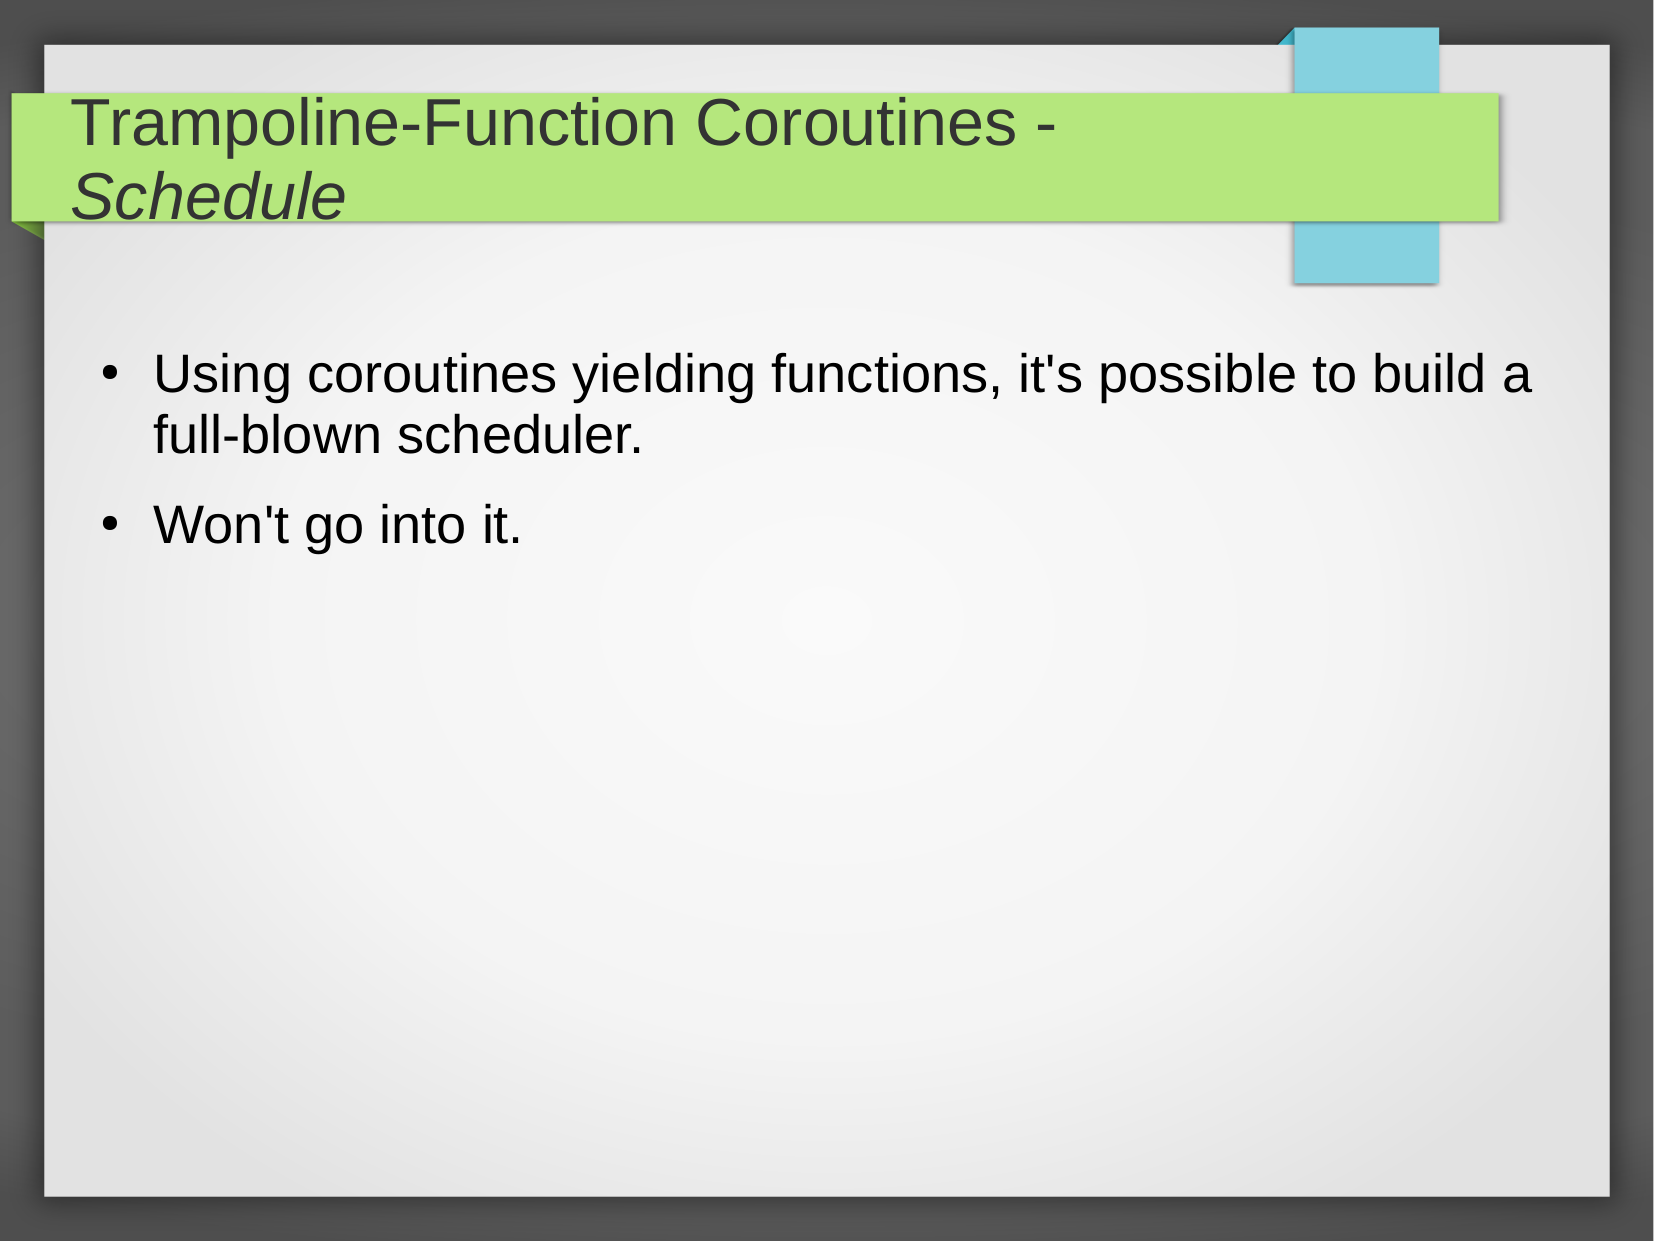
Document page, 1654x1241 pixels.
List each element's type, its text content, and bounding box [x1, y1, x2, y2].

list Using coroutines yielding functions, it's possible to build a full-blown scheduler. Won't go into it. [82, 343, 1538, 1063]
picture [0, 0, 1654, 1241]
title Trampoline-Function Coroutines - Schedule [70, 85, 1229, 234]
